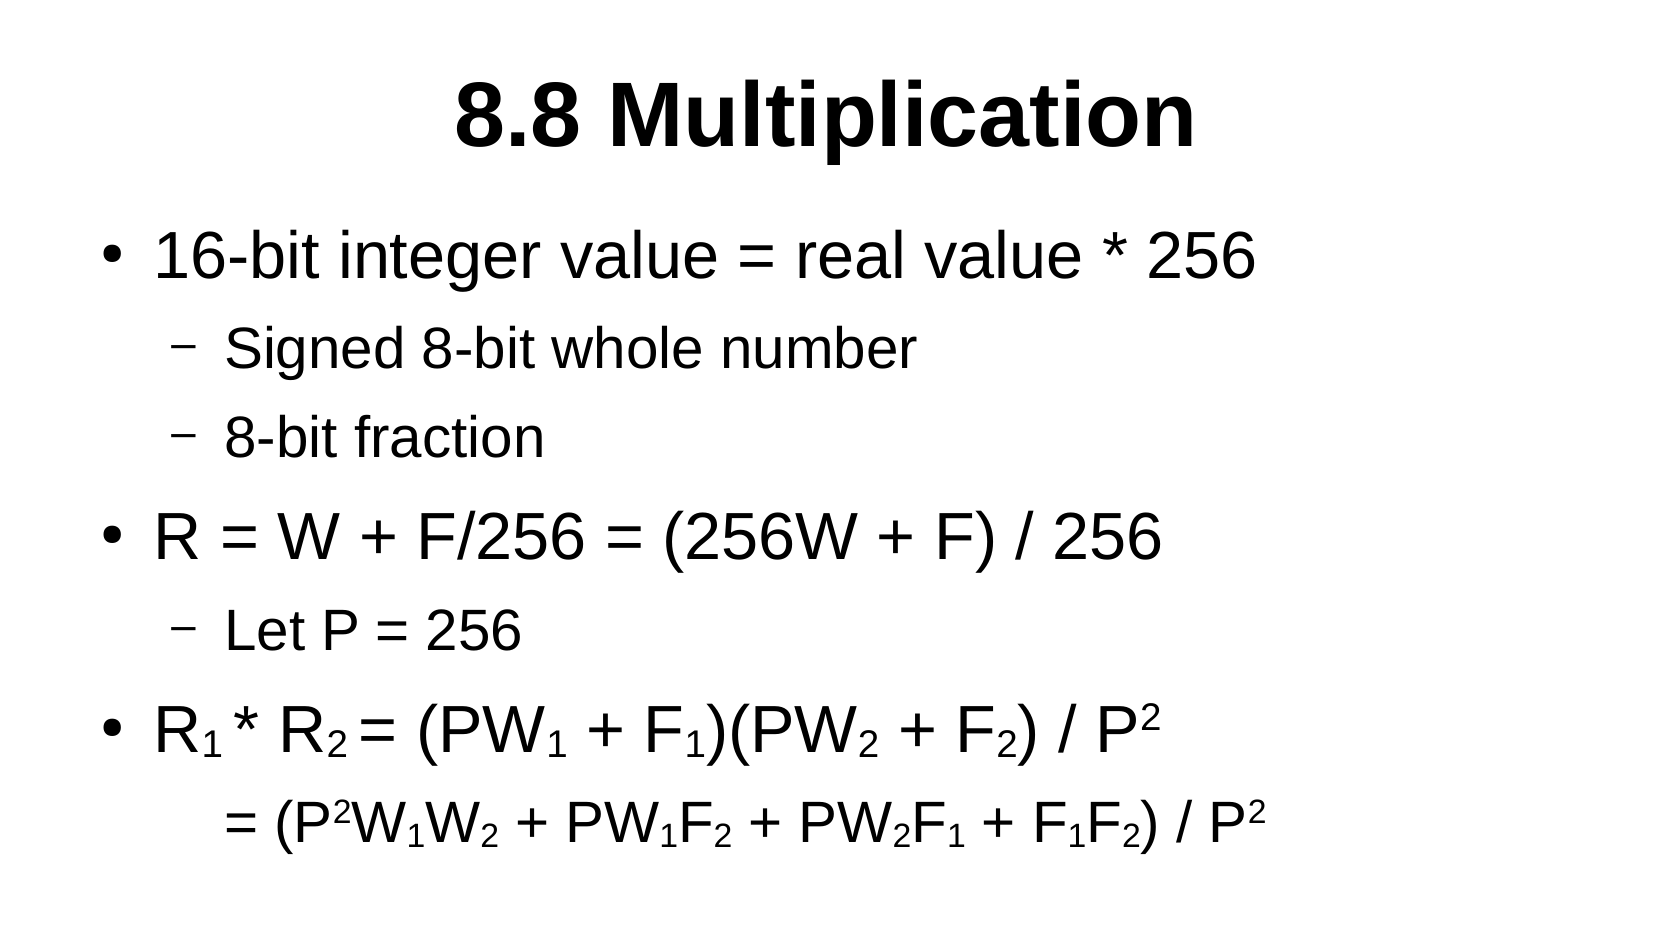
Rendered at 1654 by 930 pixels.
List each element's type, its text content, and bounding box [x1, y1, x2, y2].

list 16-bit integer value = real value * 256 Signed 8-bit whole number 8-bit fraction R = W + F/256 = (256W + F) / 256 Let P = 256 R1 * R2 = (PW1 + F1)(PW2 + F2) / P2 = (P2W1W2 + PW1F2 + PW2F1 + F1F2) / P2 [82, 217, 1571, 901]
title 8.8 Multiplication [82, 37, 1571, 193]
